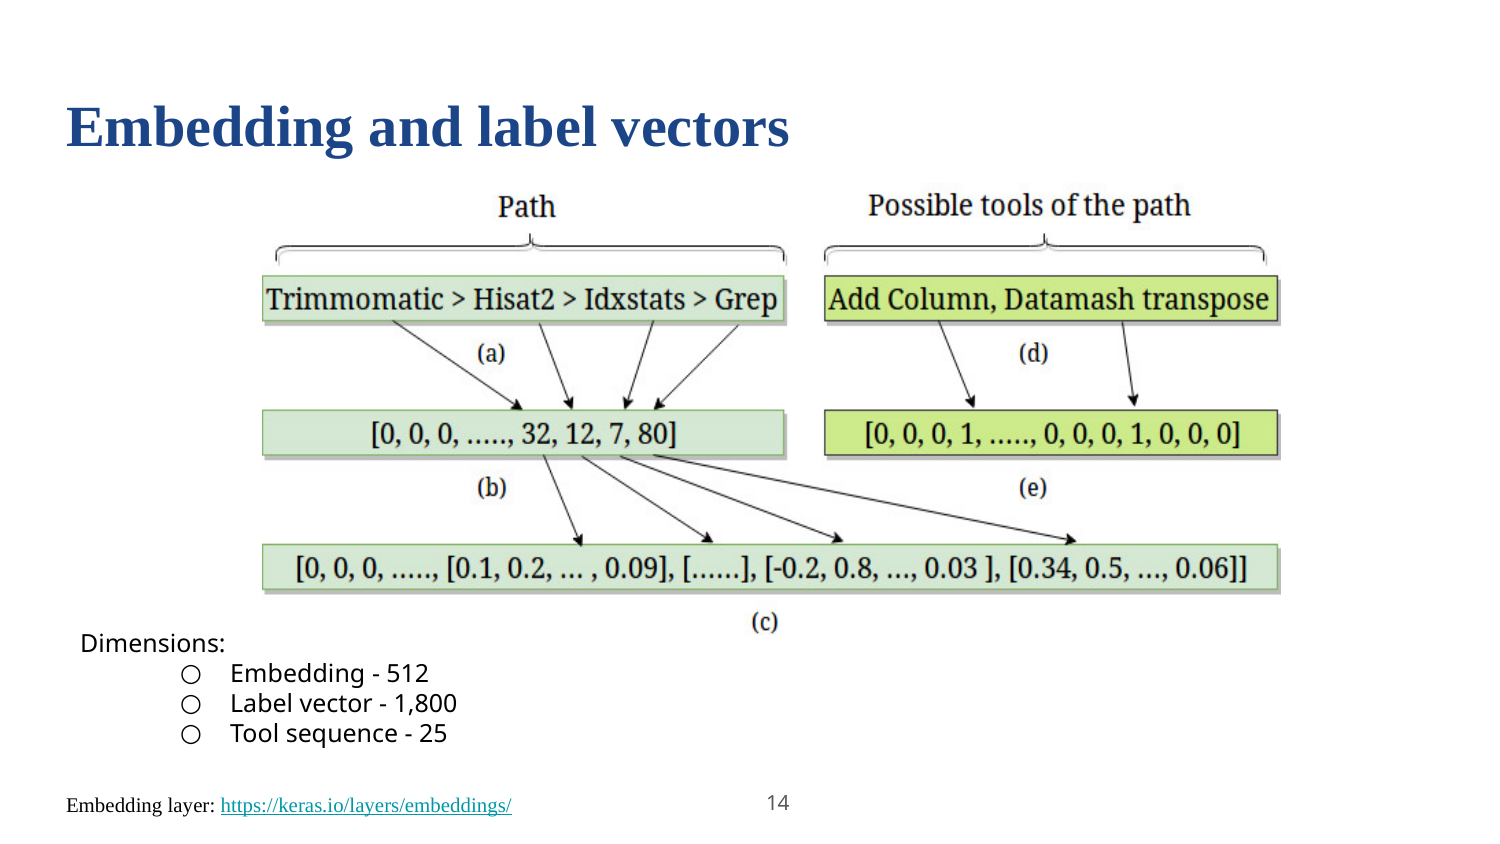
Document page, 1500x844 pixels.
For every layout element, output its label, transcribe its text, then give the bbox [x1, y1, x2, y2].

text_box Embedding layer: https://keras.io/layers/embeddings/ [51, 777, 544, 830]
slide_number <number> [714, 770, 805, 836]
picture [262, 171, 1281, 635]
title Embedding and label vectors [51, 72, 1449, 167]
text_box Dimensions: Embedding - 512 Label vector - 1,800 Tool sequence - 25 [65, 597, 600, 777]
